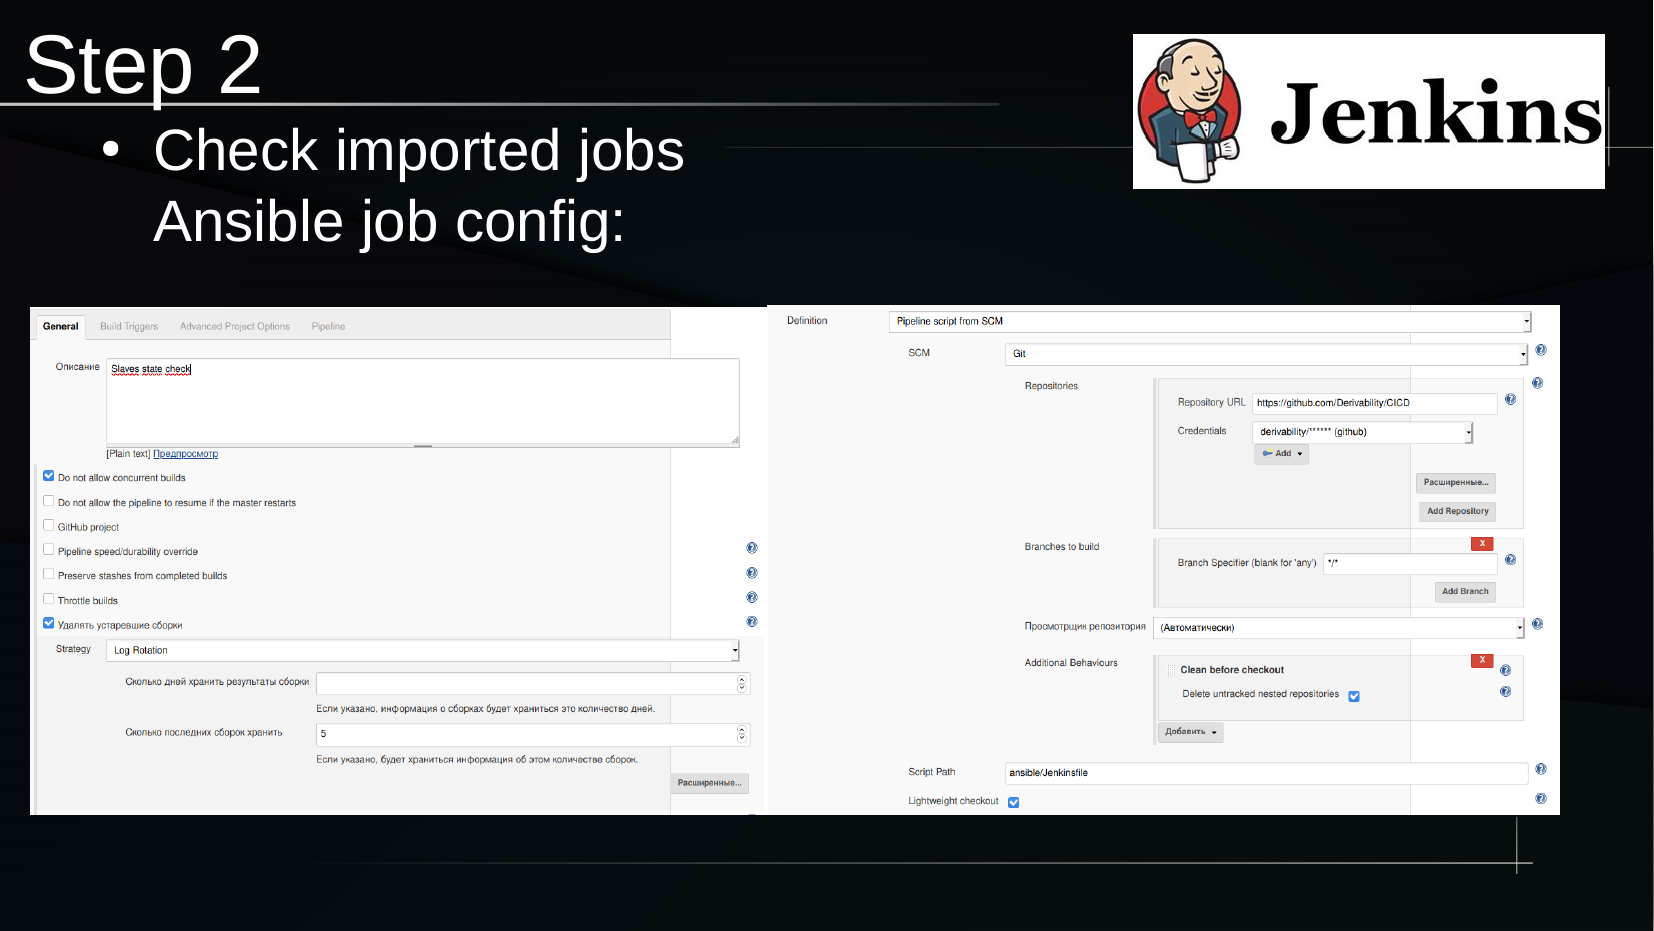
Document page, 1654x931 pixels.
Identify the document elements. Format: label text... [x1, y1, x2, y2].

title Step 2 [23, 11, 1589, 119]
picture [0, 0, 1654, 931]
list Ansible job config: [82, 188, 1371, 307]
list Check imported jobs [82, 118, 1133, 188]
